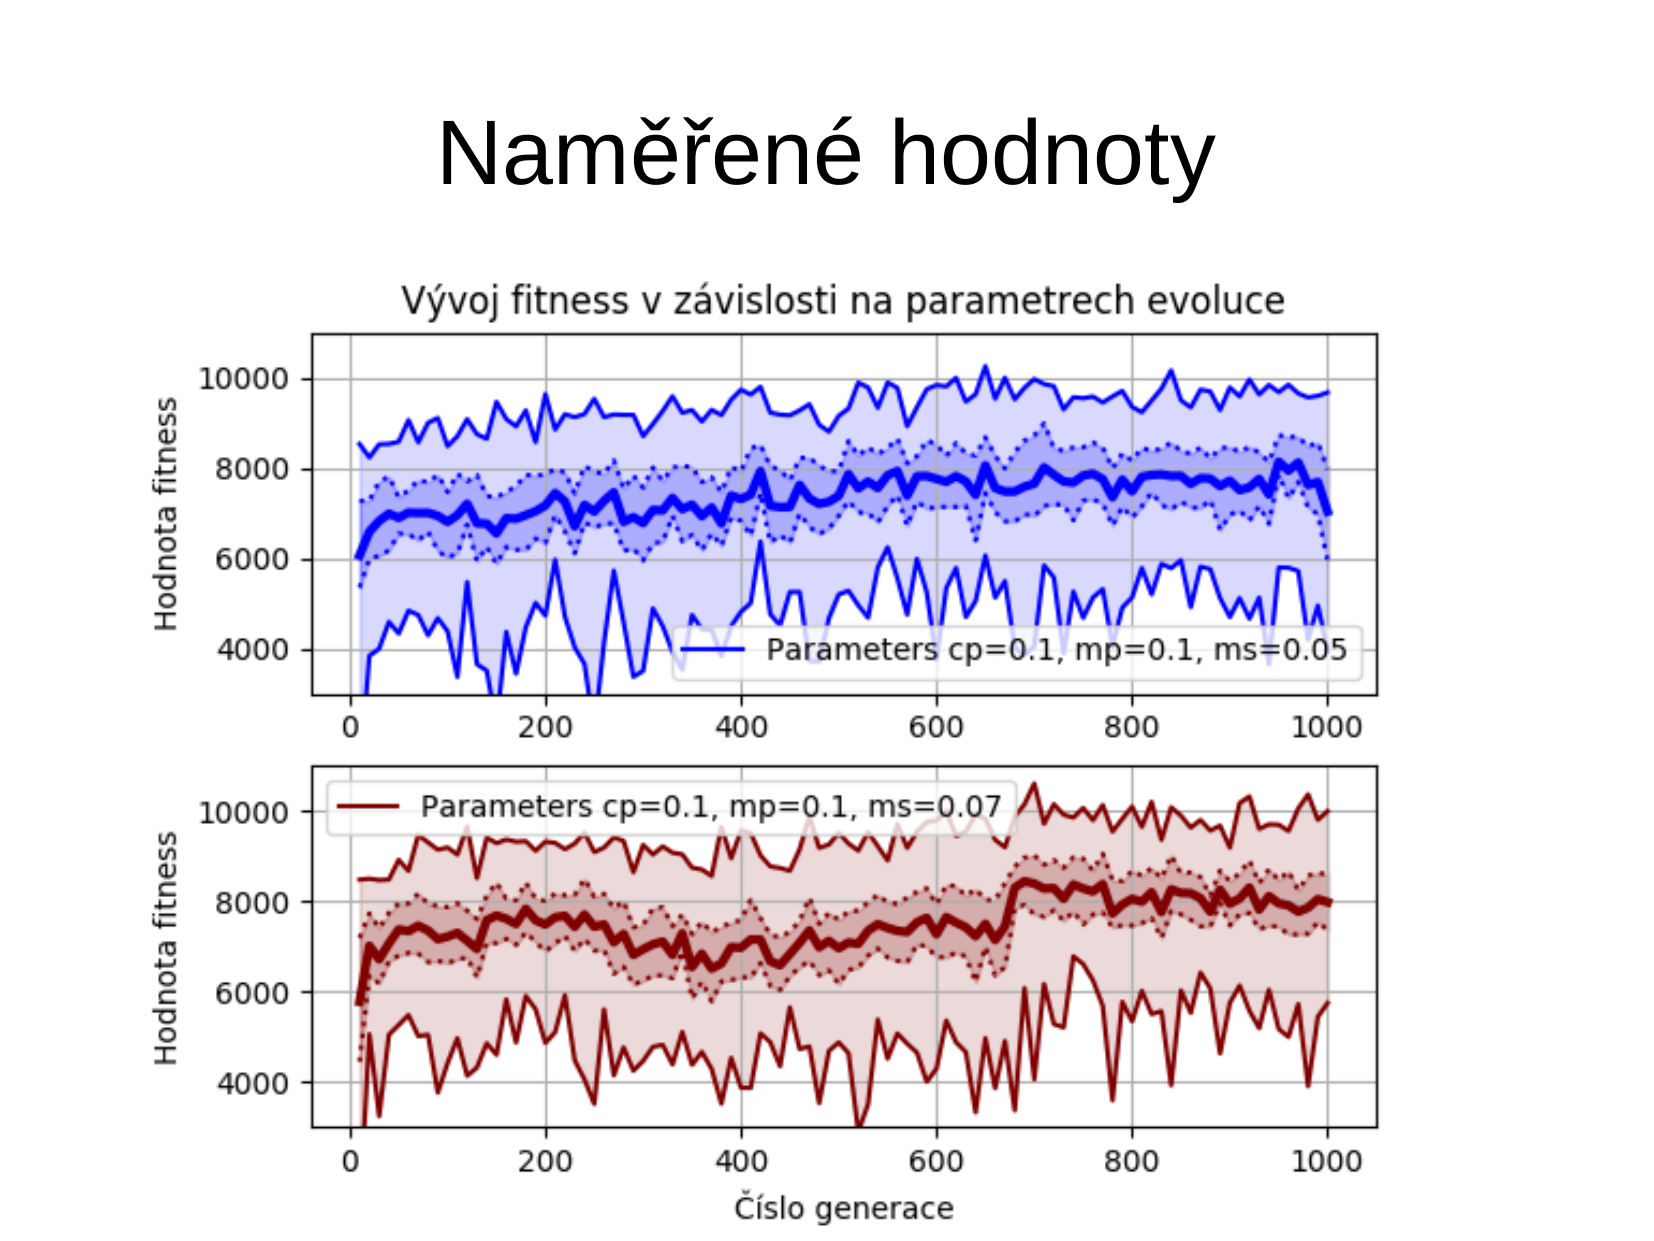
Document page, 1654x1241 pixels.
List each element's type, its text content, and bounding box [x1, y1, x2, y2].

title Naměřené hodnoty [82, 49, 1571, 257]
picture [140, 209, 1514, 1241]
